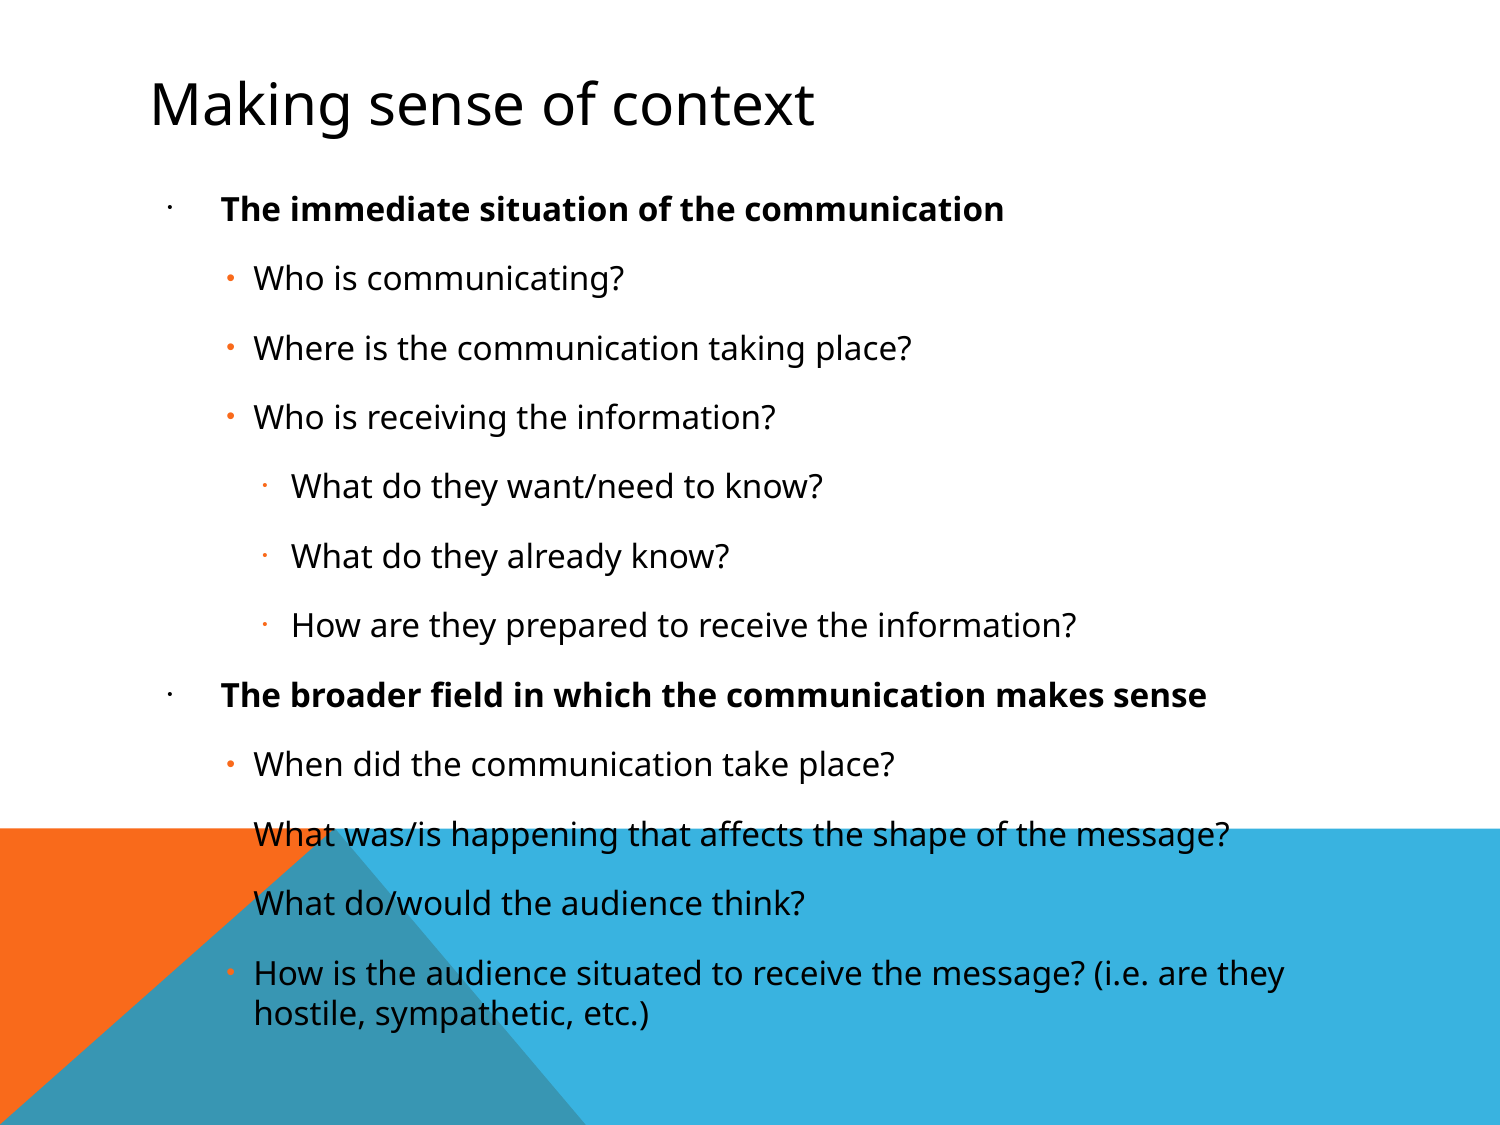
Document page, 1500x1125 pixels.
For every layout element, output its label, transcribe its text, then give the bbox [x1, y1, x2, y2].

title Making sense of context [135, 60, 1369, 150]
list The immediate situation of the communication Who is communicating? Where is the communication taking place? Who is receiving the information? What do they want/need to know? What do they already know? How are they prepared to receive the information? The broader field in which the communication makes sense When did the communication take place? What was/is happening that affects the shape of the message? What do/would the audience think? How is the audience situated to receive the message? (i.e. are they hostile, sympathetic, etc.) [135, 180, 1369, 768]
